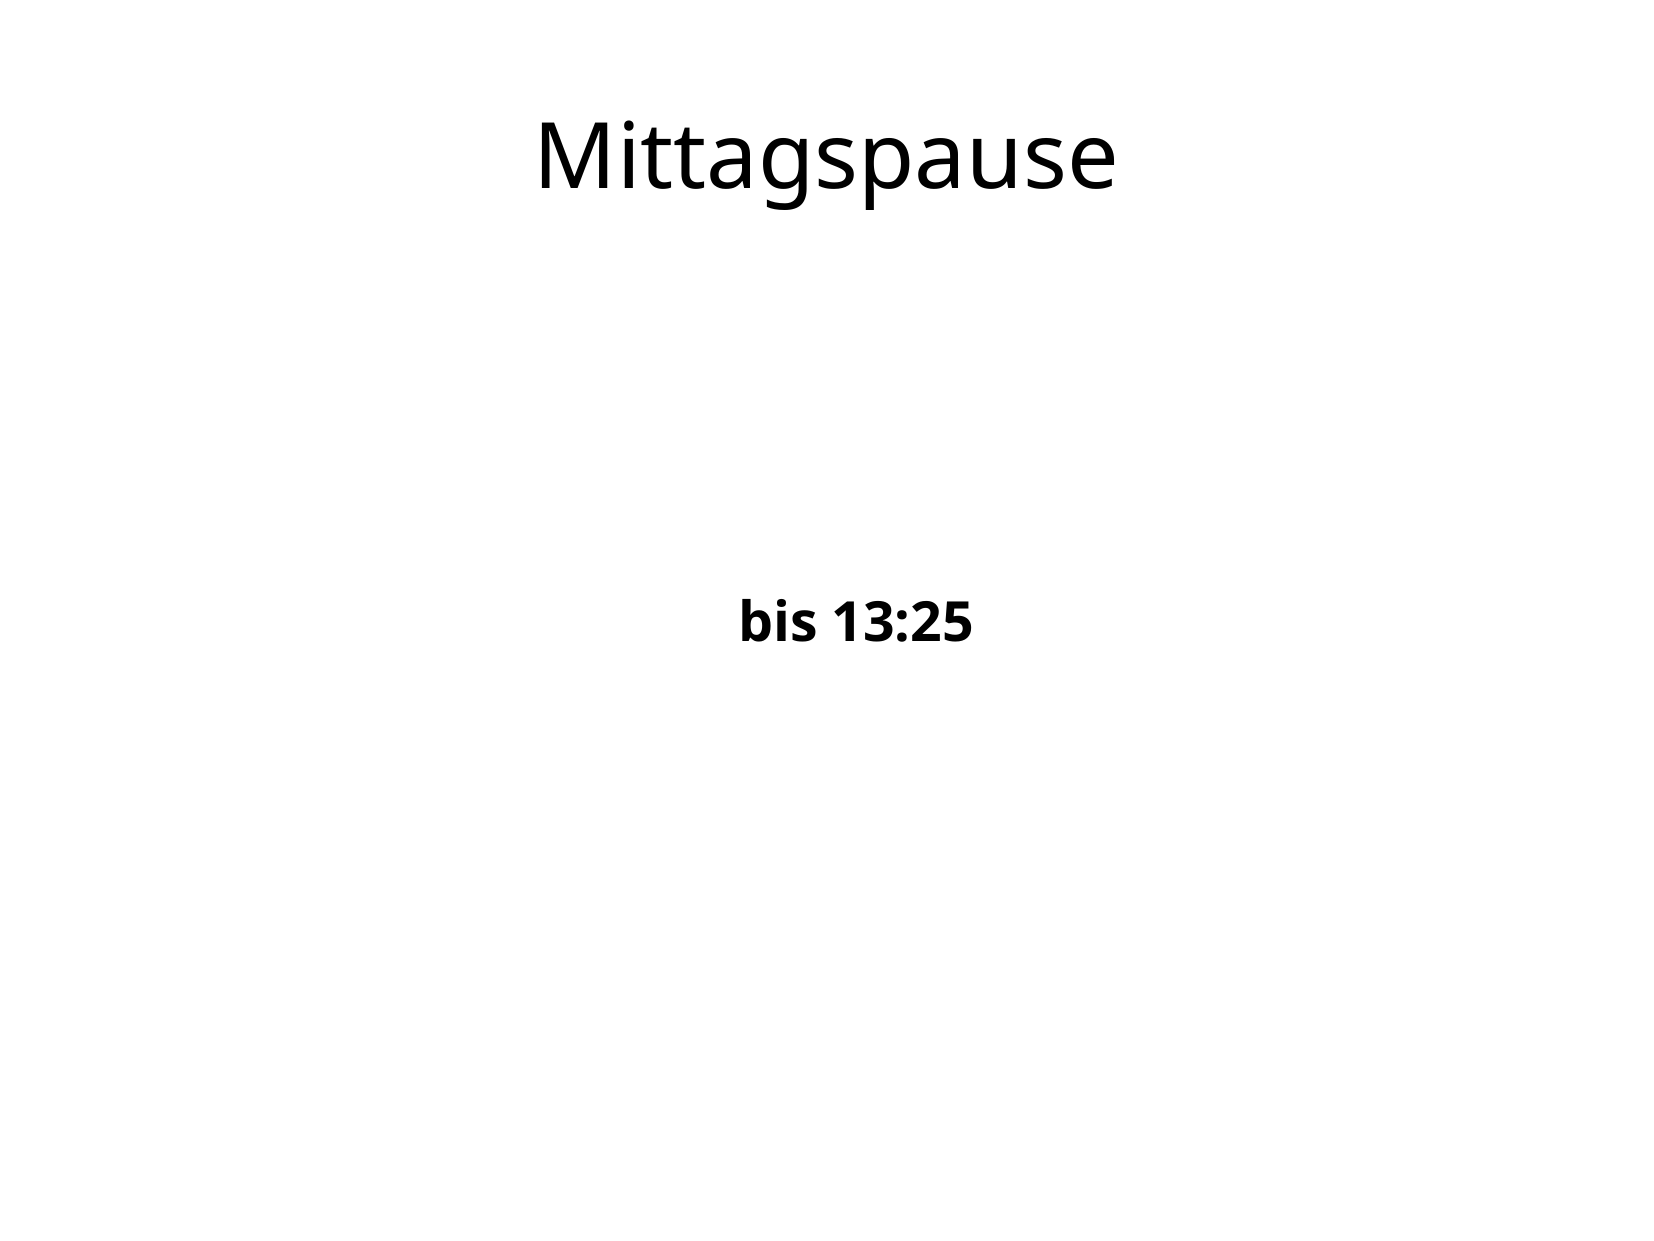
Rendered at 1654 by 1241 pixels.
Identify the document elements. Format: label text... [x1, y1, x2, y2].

title Mittagspause [82, 49, 1571, 257]
list bis 13:25 [82, 582, 1571, 659]
